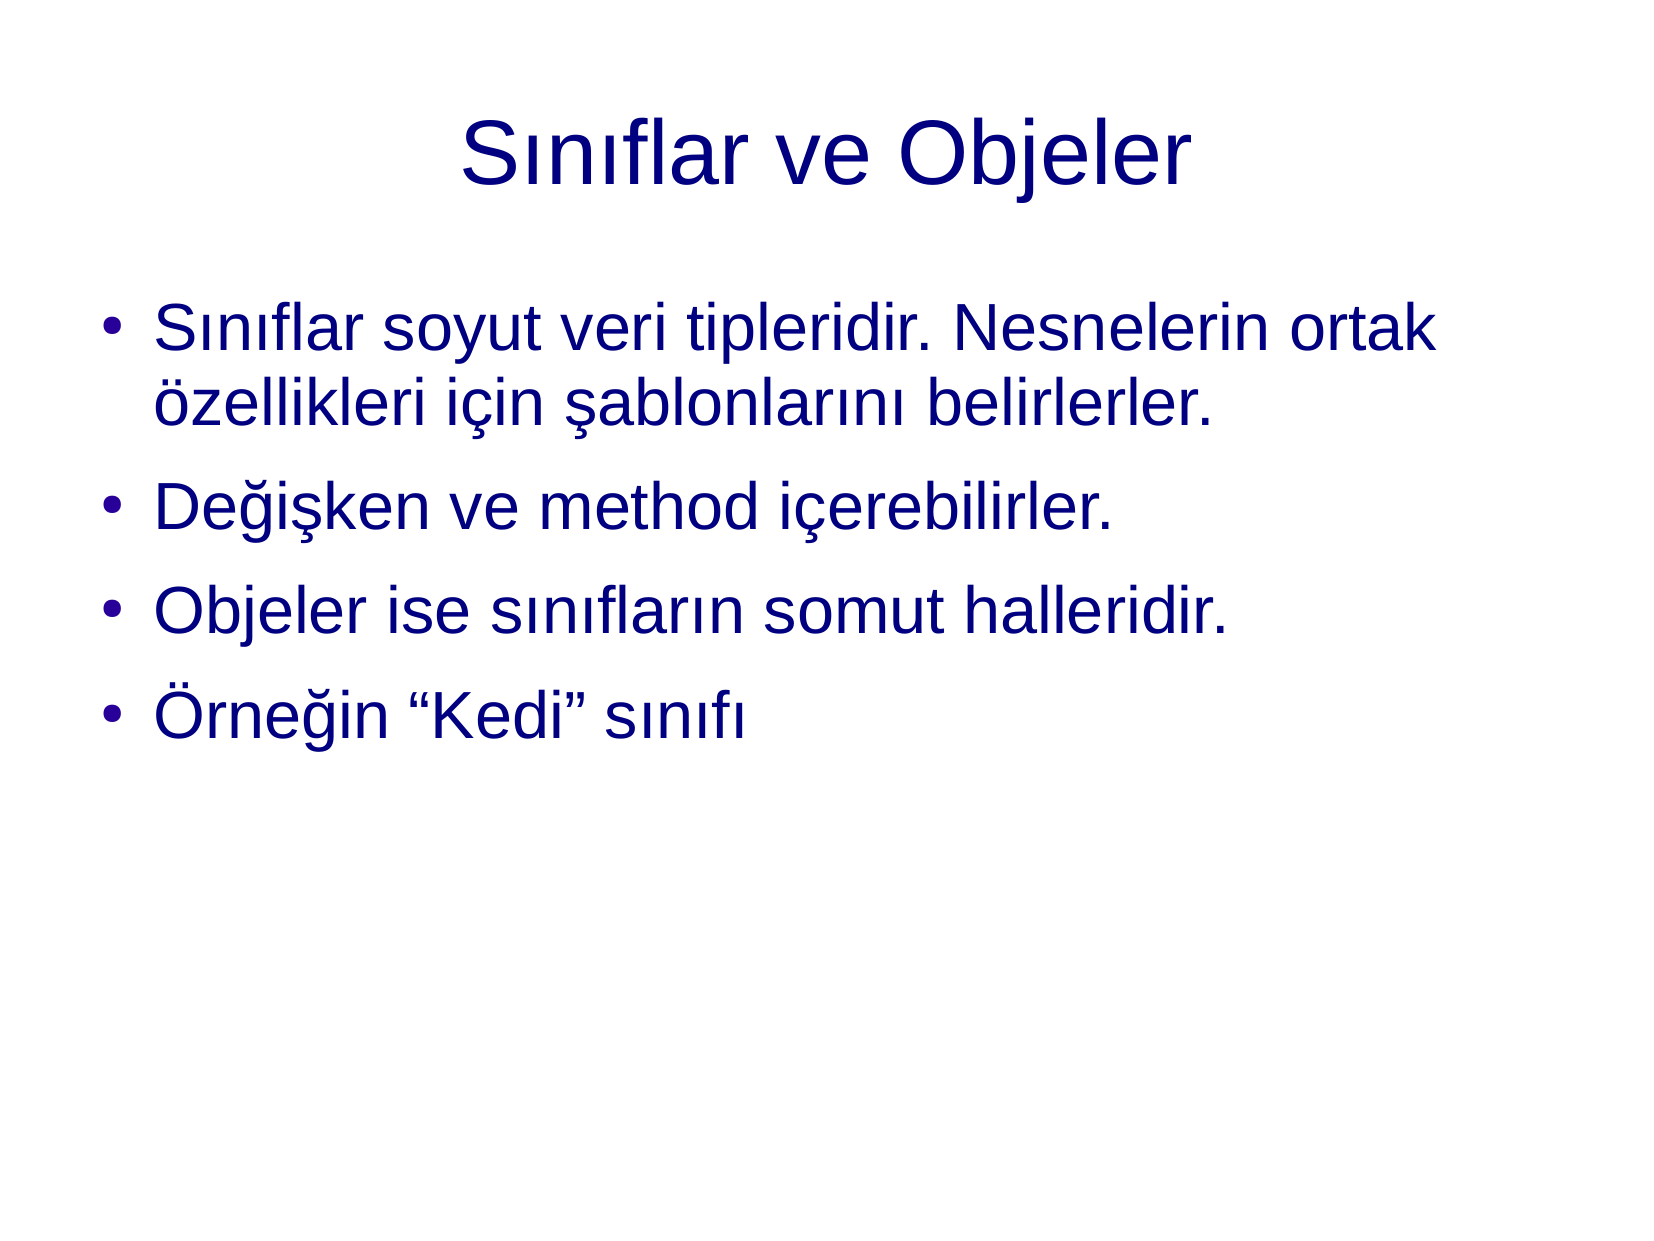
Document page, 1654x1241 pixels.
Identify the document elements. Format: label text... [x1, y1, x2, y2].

title Sınıflar ve Objeler [82, 49, 1571, 257]
list Sınıflar soyut veri tipleridir. Nesnelerin ortak özellikleri için şablonlarını belirlerler. Değişken ve method içerebilirler. Objeler ise sınıfların somut halleridir. Örneğin “Kedi” sınıfı [82, 290, 1571, 1109]
